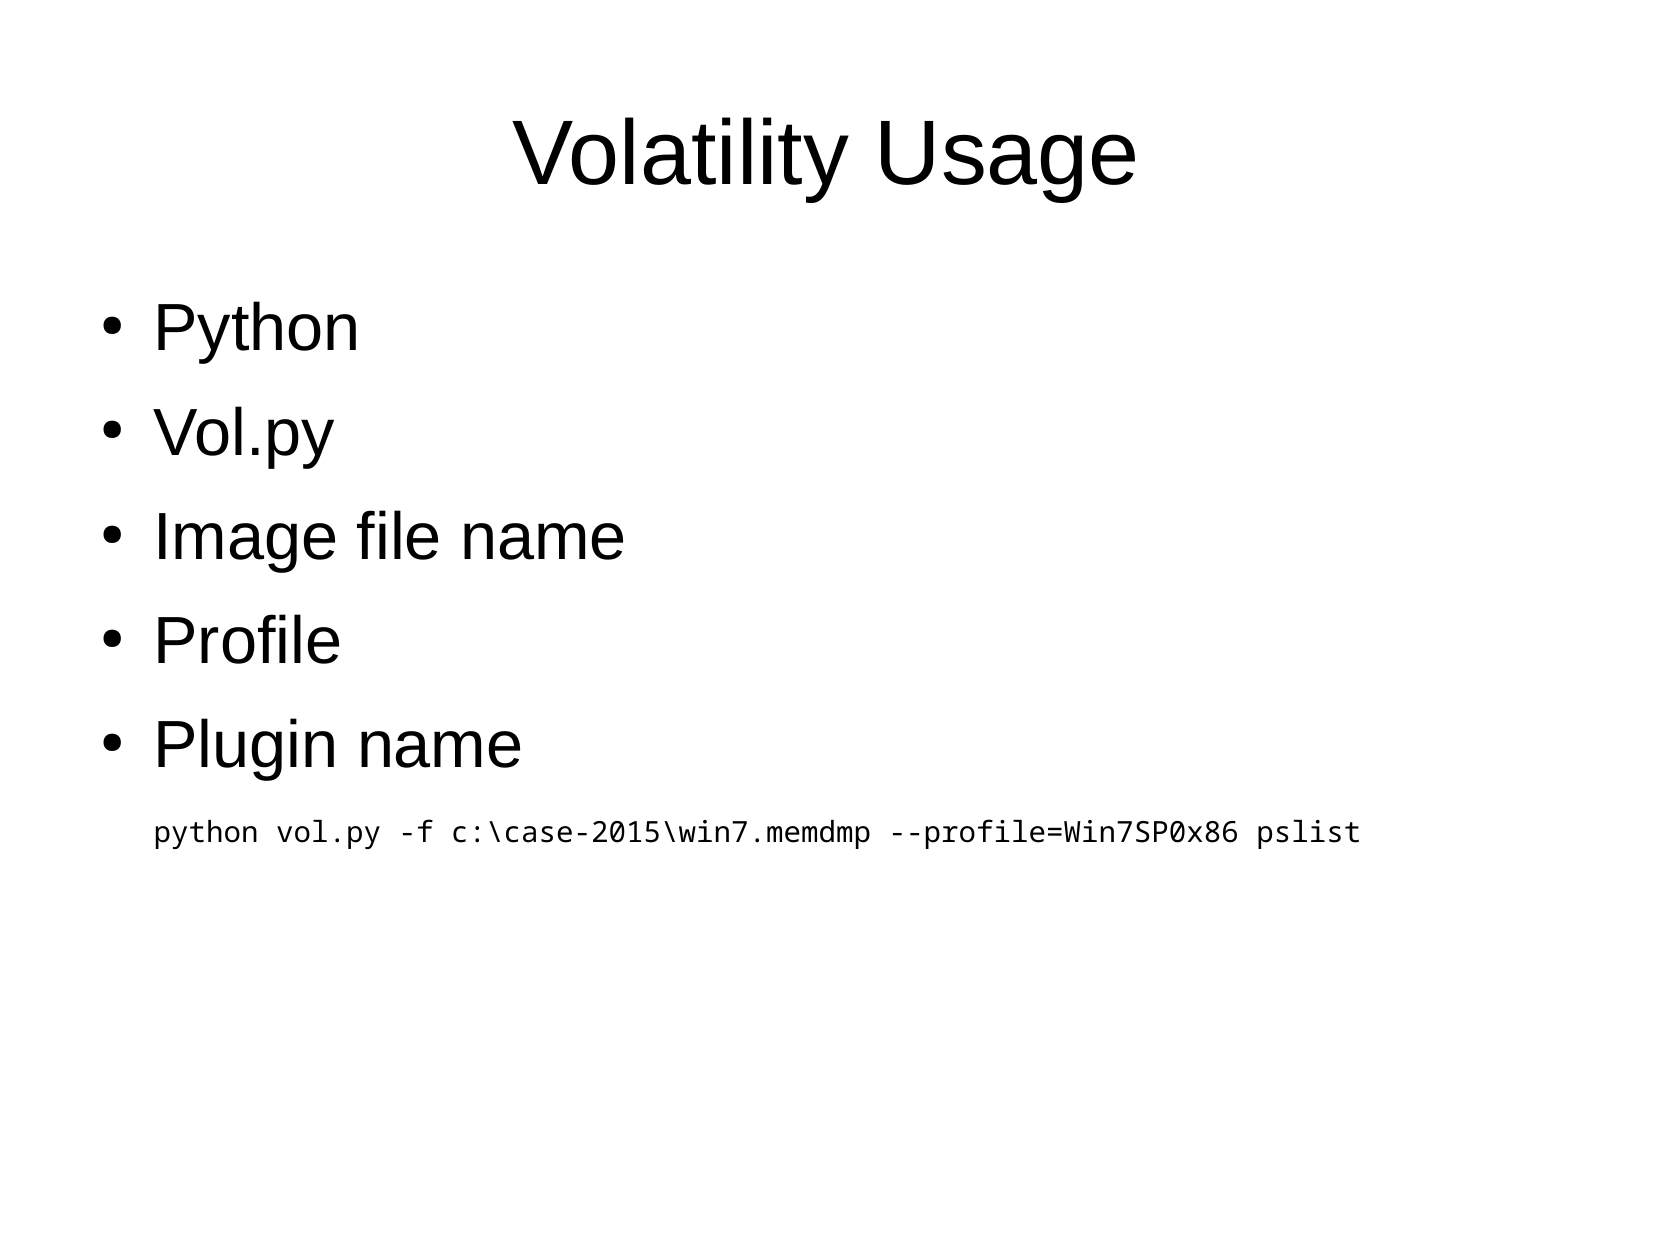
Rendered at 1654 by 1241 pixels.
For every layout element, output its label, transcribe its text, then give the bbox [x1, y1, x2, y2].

title Volatility Usage [82, 49, 1571, 257]
list Python Vol.py Image file name Profile Plugin name python vol.py -f c:\case-2015\win7.memdmp --profile=Win7SP0x86 pslist [82, 290, 1571, 1010]
